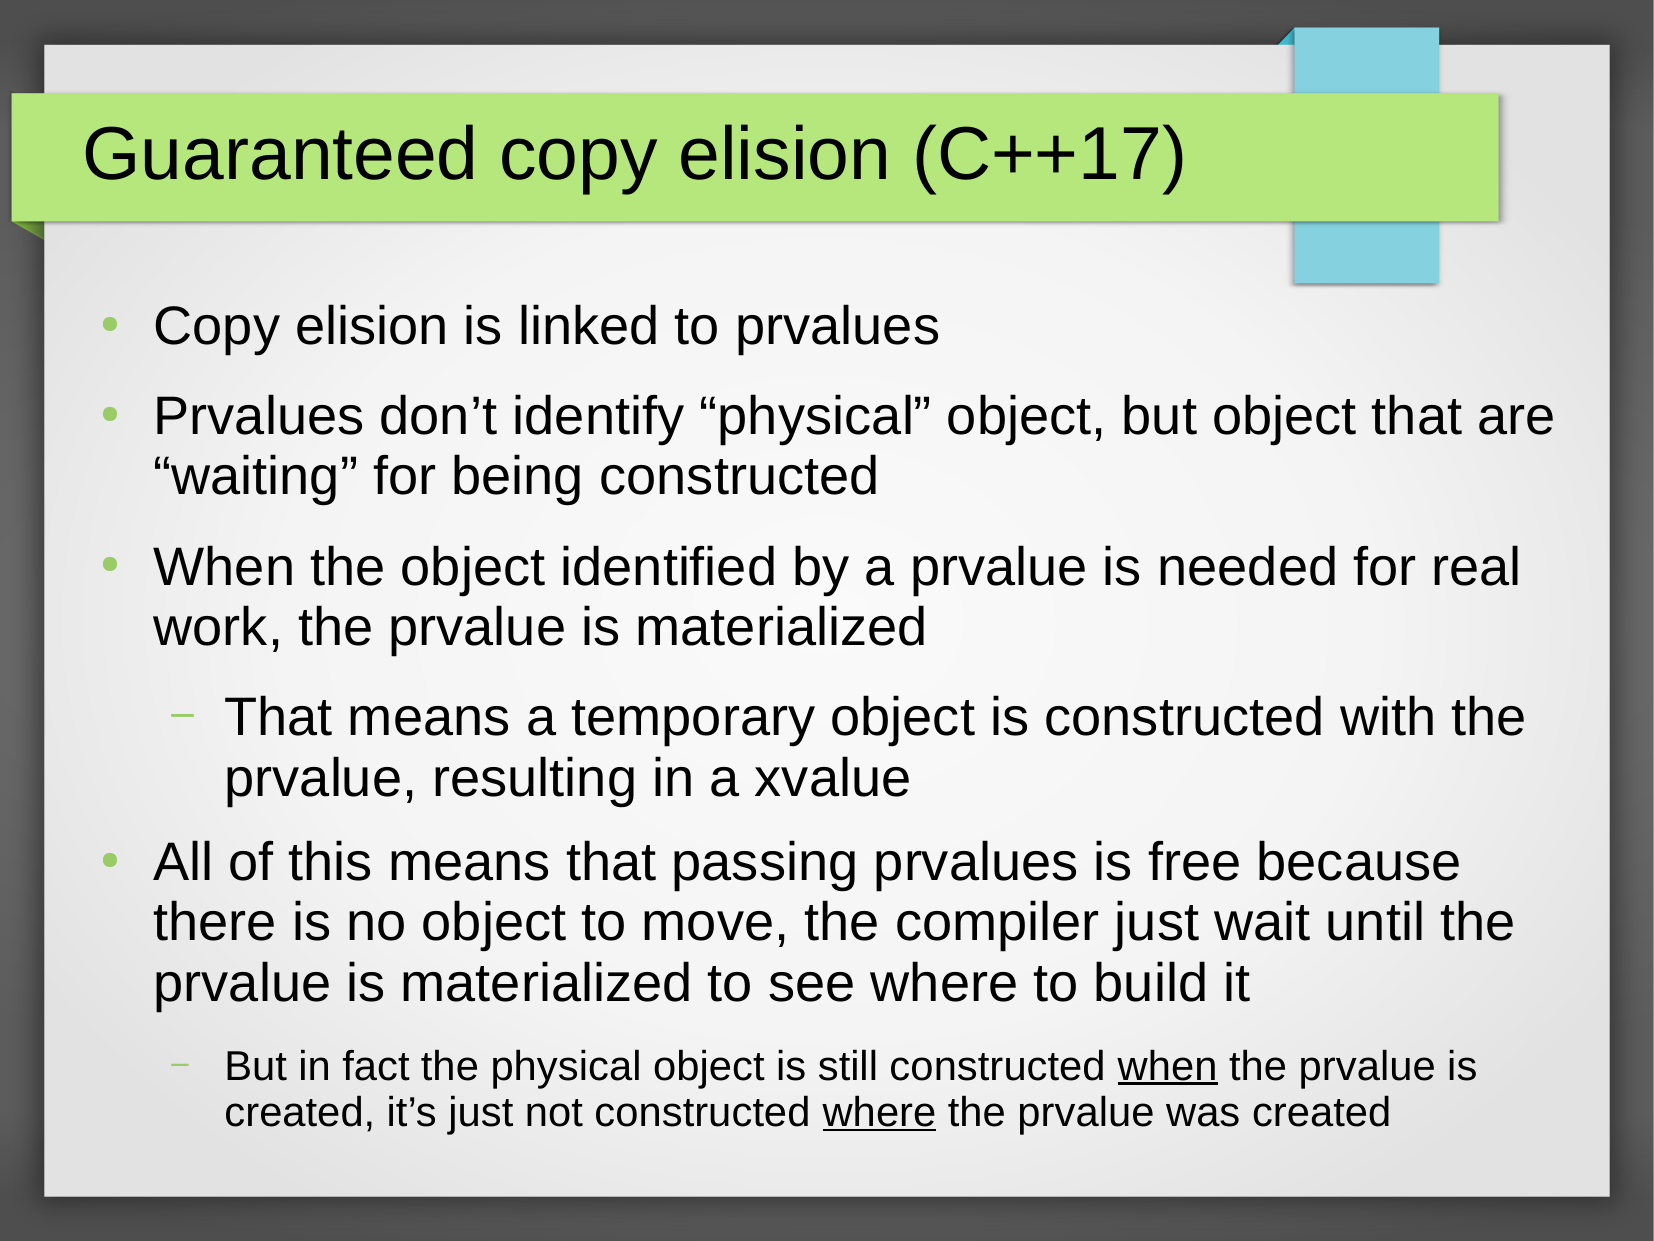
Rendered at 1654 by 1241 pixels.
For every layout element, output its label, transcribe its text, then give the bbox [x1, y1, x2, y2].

picture [0, 0, 1654, 1241]
title Guaranteed copy elision (C++17) [82, 94, 1264, 213]
list Copy elision is linked to prvalues Prvalues don’t identify “physical” object, but object that are “waiting” for being constructed When the object identified by a prvalue is needed for real work, the prvalue is materialized That means a temporary object is constructed with the prvalue, resulting in a xvalue All of this means that passing prvalues is free because there is no object to move, the compiler just wait until the prvalue is materialized to see where to build it But in fact the physical object is still constructed when the prvalue is created, it’s just not constructed where the prvalue was created [82, 295, 1571, 1170]
